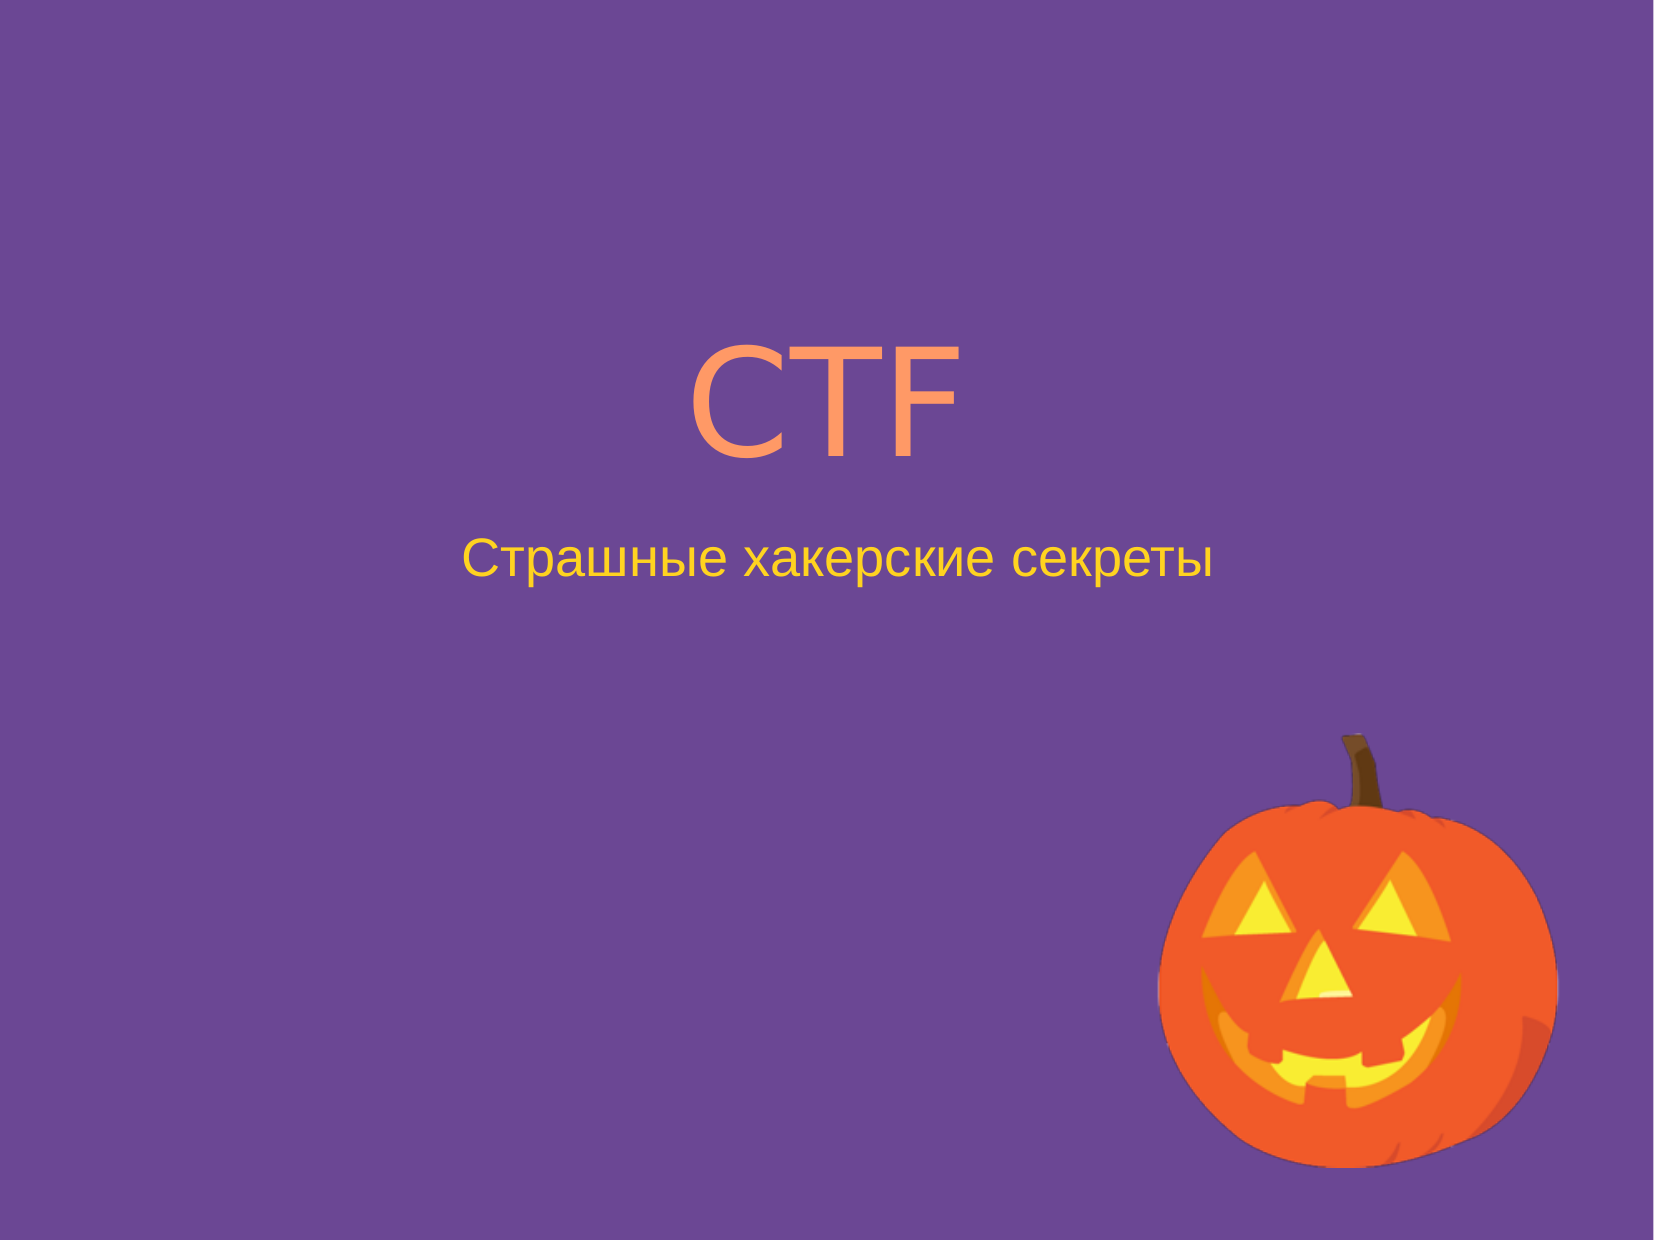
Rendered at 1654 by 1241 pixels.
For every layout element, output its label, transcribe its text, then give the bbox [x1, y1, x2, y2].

title CTF [82, 300, 1571, 508]
picture [1145, 732, 1571, 1168]
text_box Страшные хакерские секреты [248, 519, 1430, 643]
